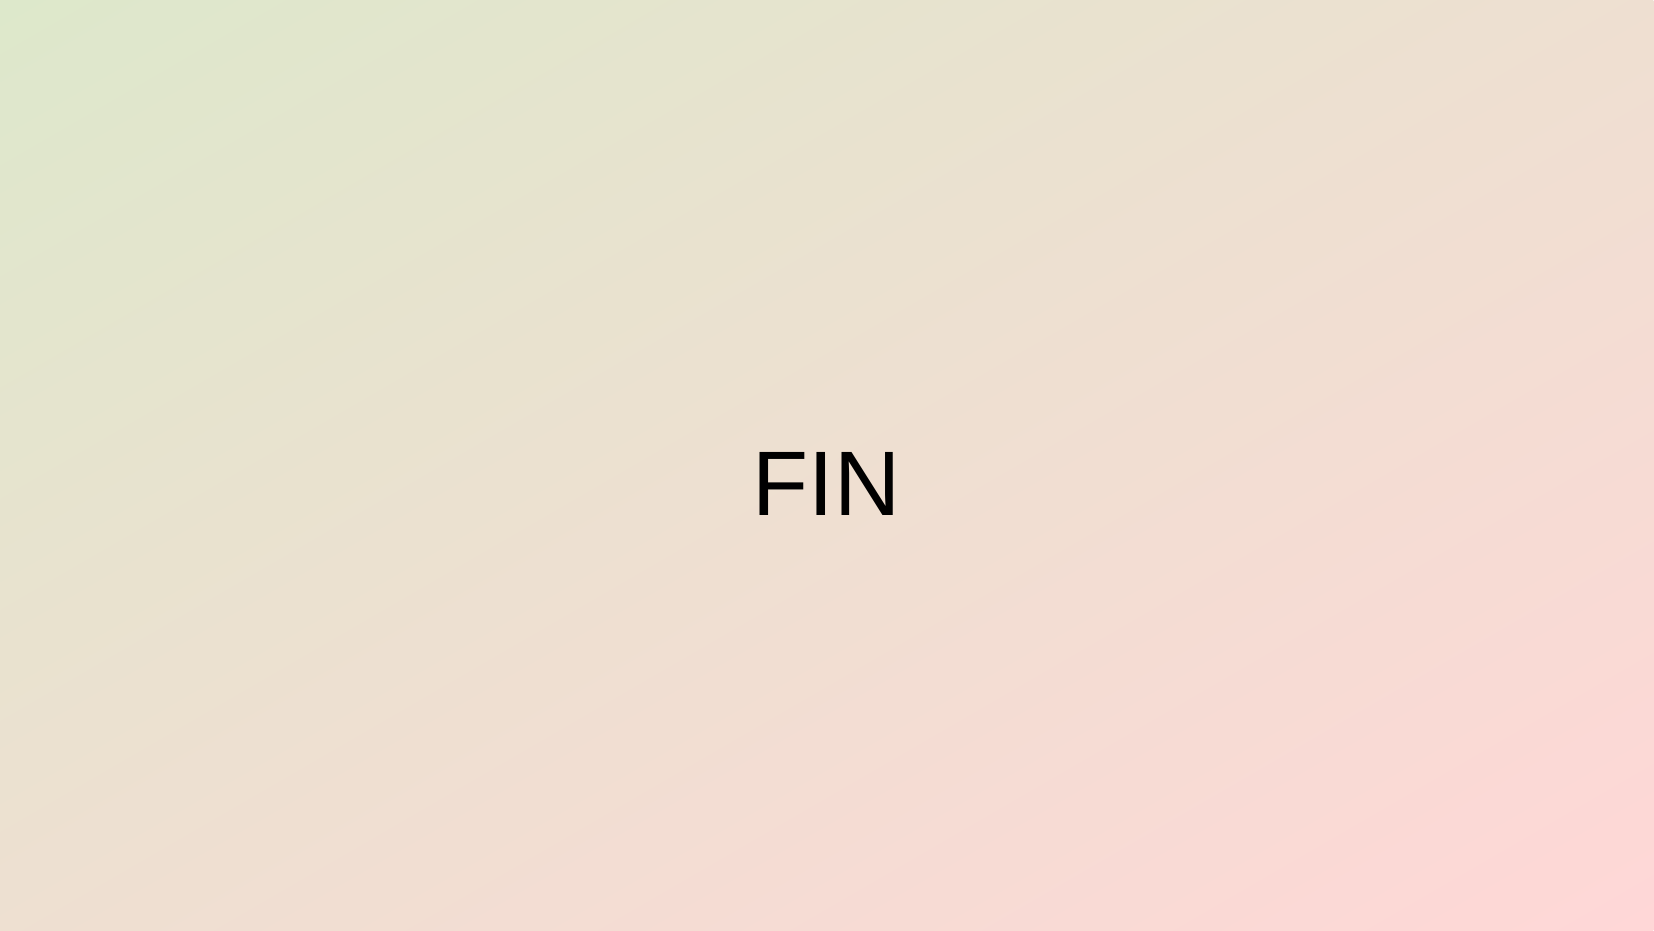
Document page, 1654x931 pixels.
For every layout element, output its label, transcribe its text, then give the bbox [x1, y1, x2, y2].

title FIN [82, 405, 1571, 562]
